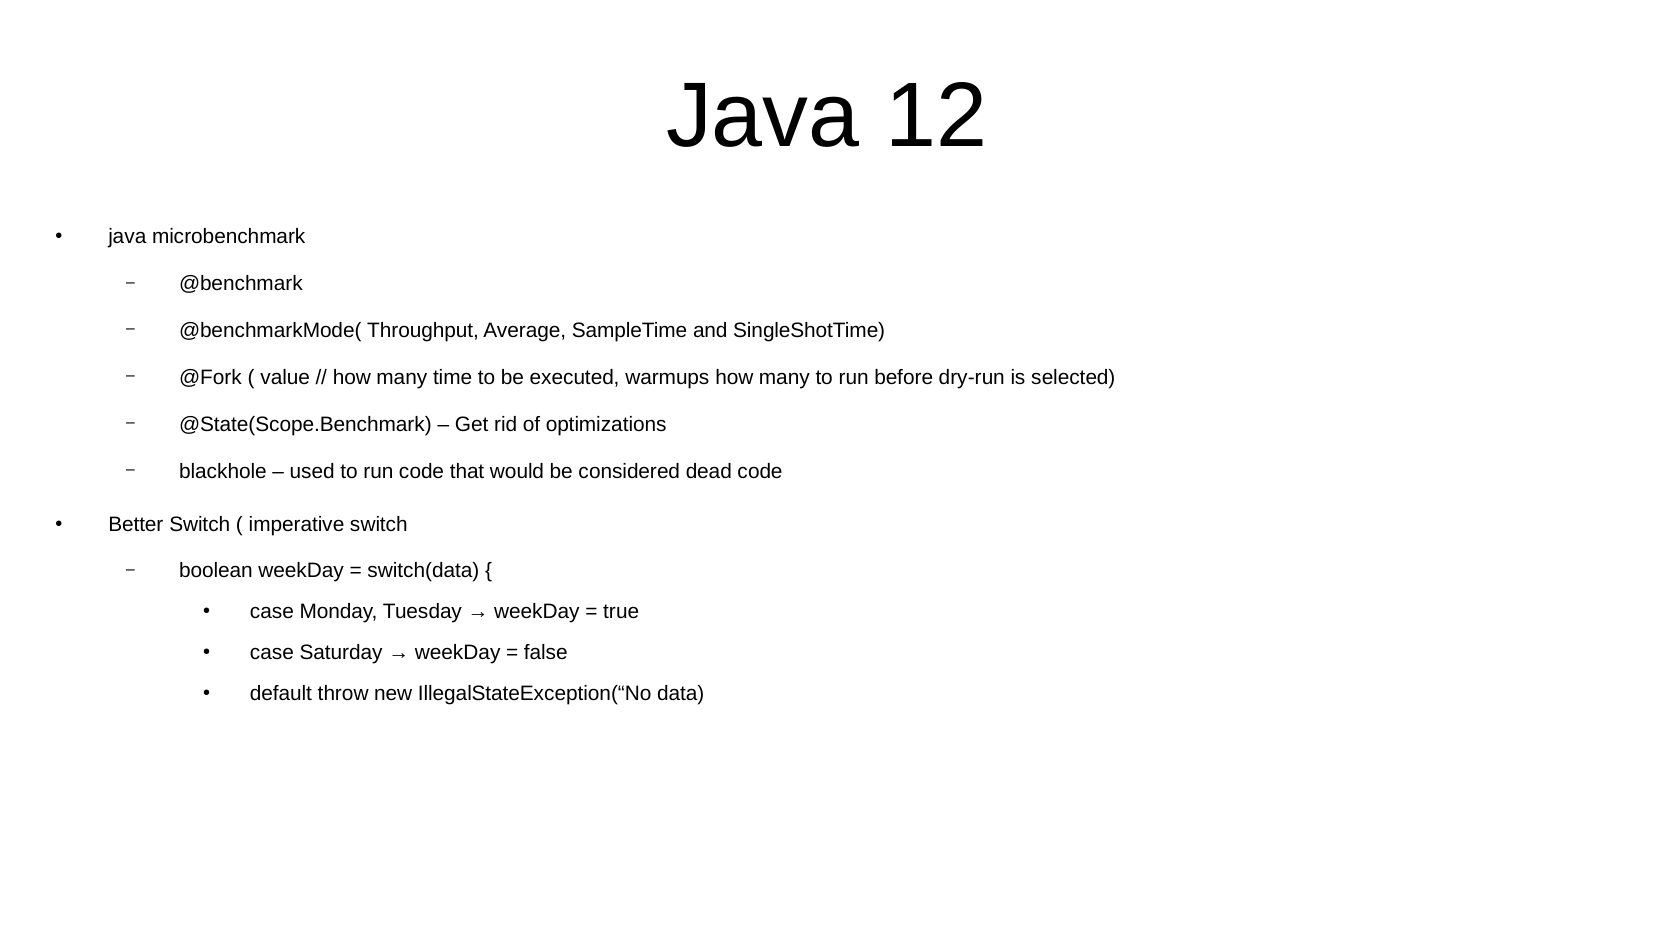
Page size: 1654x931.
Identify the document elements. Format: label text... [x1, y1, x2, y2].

list java microbenchmark @benchmark @benchmarkMode( Throughput, Average, SampleTime and SingleShotTime) @Fork ( value // how many time to be executed, warmups how many to run before dry-run is selected) @State(Scope.Benchmark) – Get rid of optimizations blackhole – used to run code that would be considered dead code Better Switch ( imperative switch boolean weekDay = switch(data) { case Monday, Tuesday → weekDay = true case Saturday → weekDay = false default throw new IllegalStateException(“No data) [37, 225, 1576, 863]
title Java 12 [82, 37, 1571, 193]
